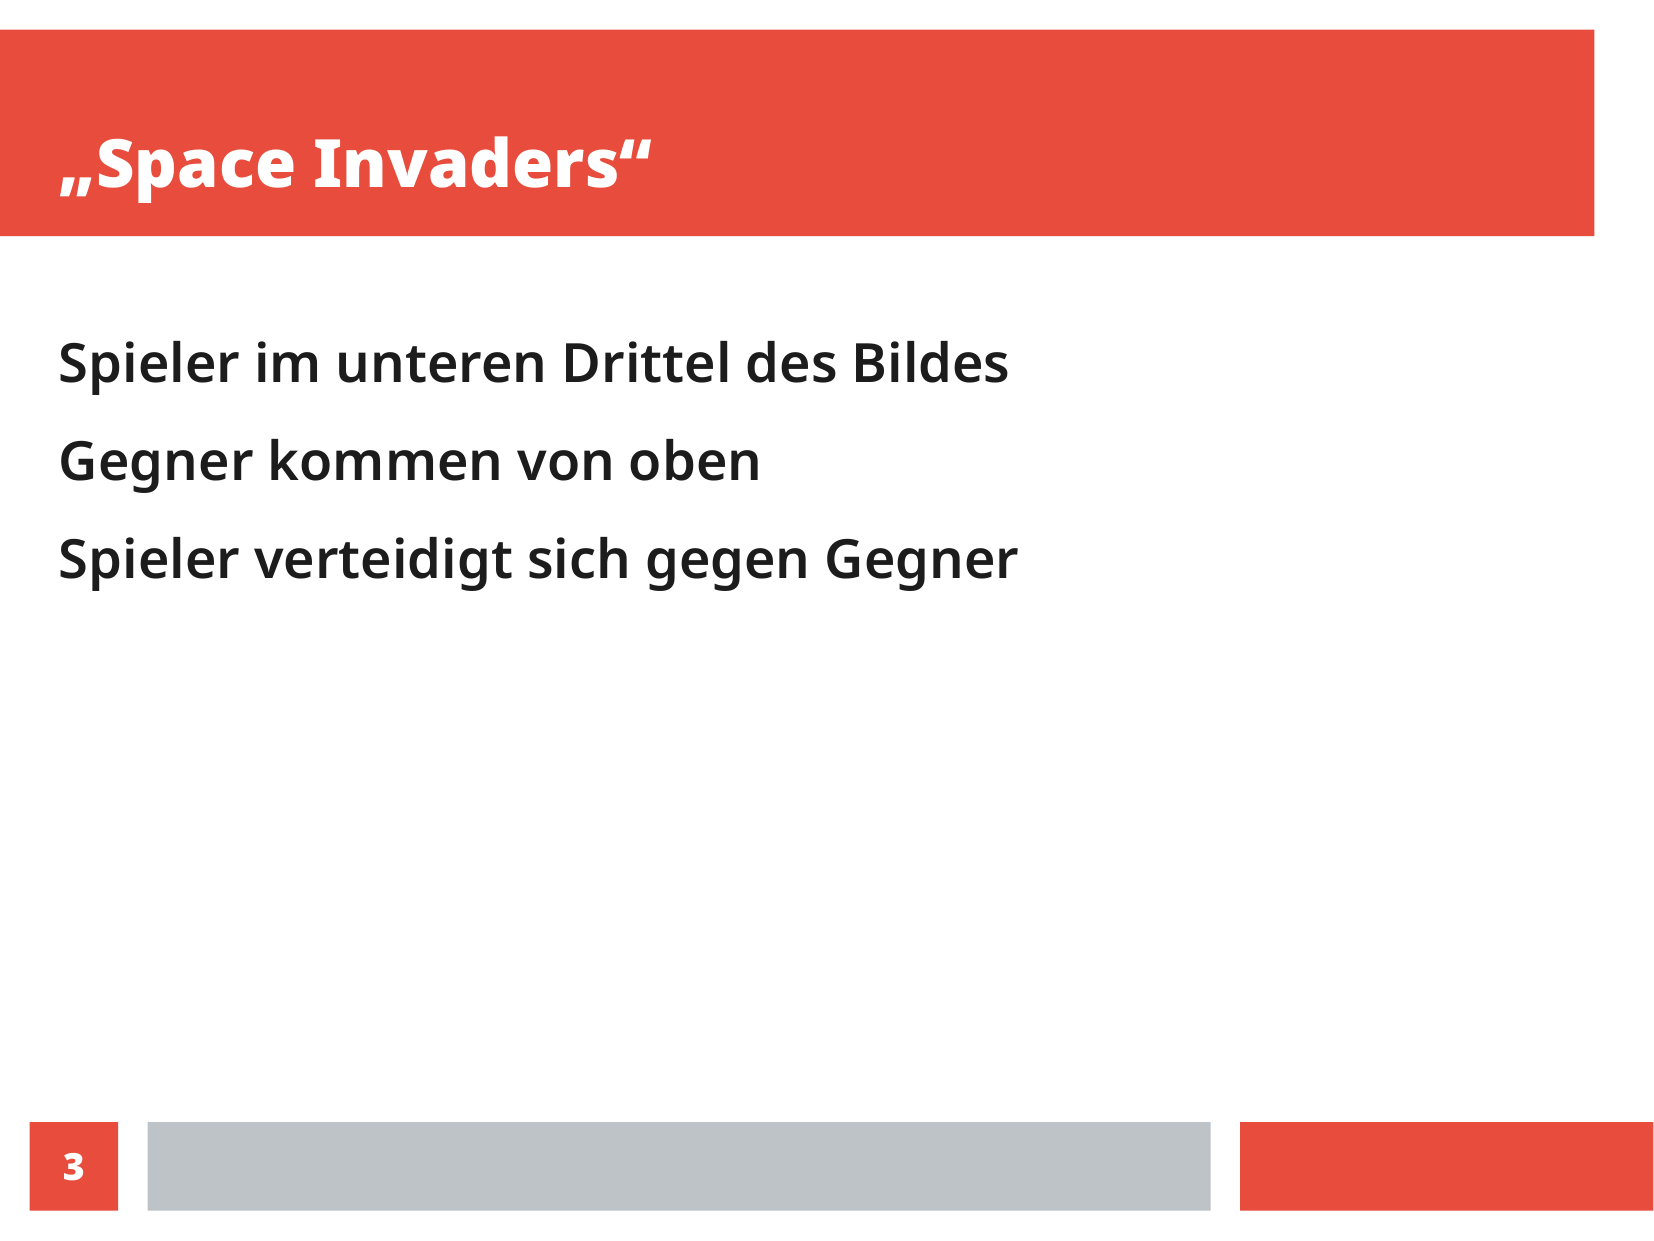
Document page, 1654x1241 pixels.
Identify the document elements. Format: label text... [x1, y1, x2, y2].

title „Space Invaders“ [59, 59, 1595, 207]
list Spieler im unteren Drittel des Bildes Gegner kommen von oben Spieler verteidigt sich gegen Gegner [59, 324, 1565, 1093]
